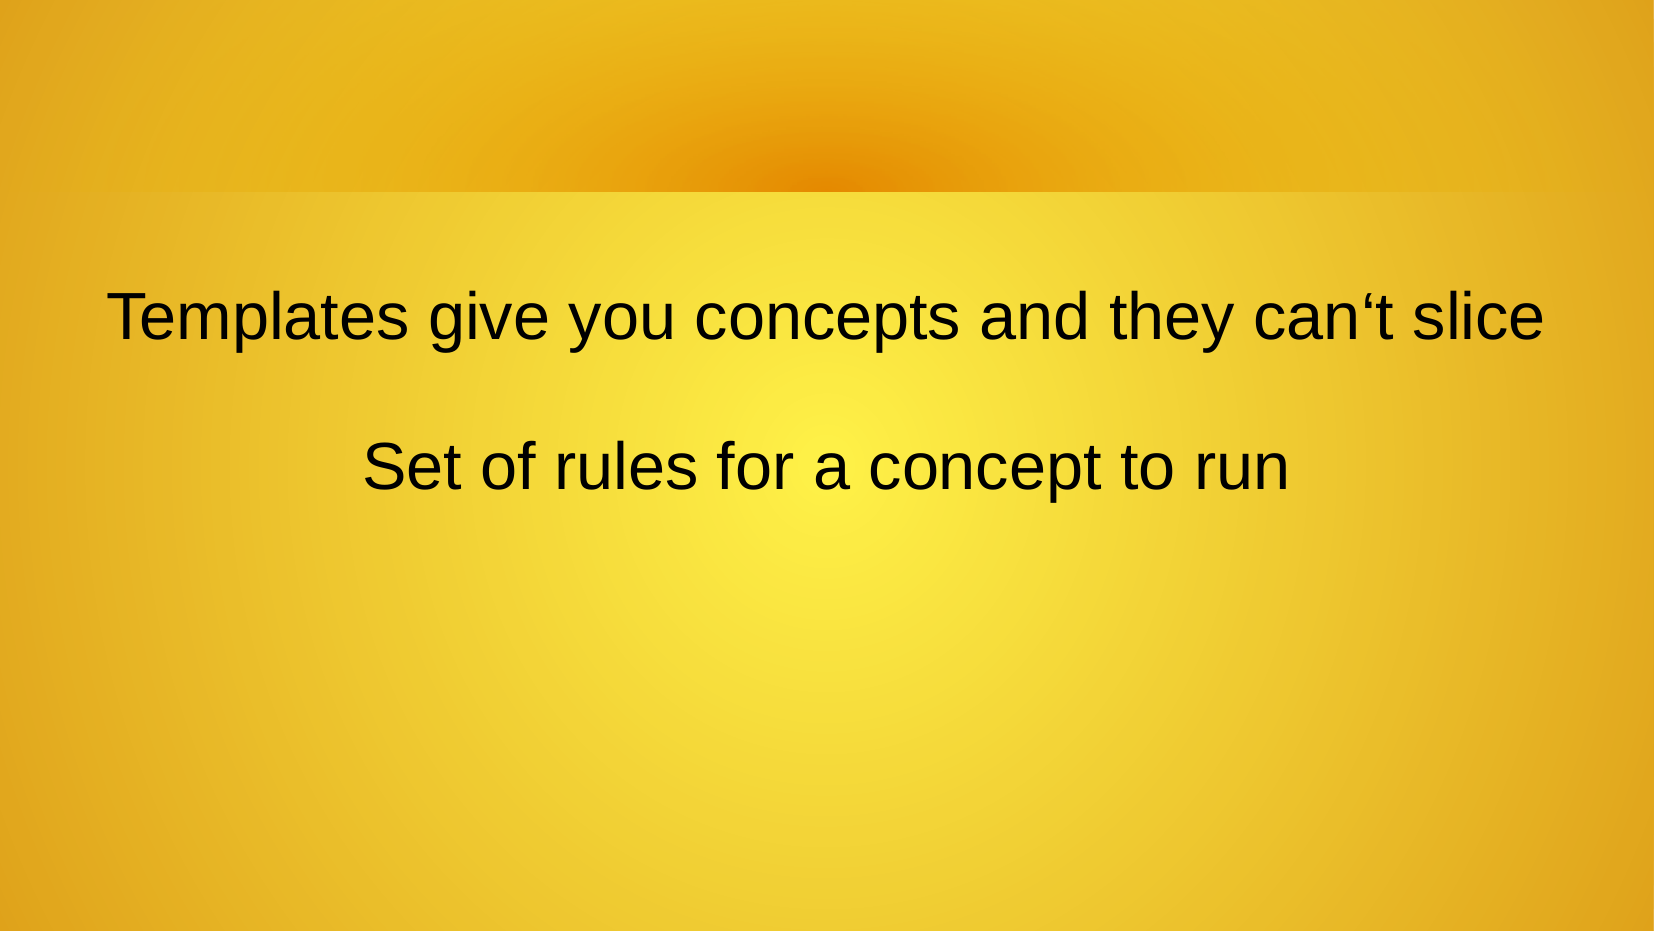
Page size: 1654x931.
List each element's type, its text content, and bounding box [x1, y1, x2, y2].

subtitle Templates give you concepts and they can‘t slice Set of rules for a concept to run [82, 35, 1571, 748]
